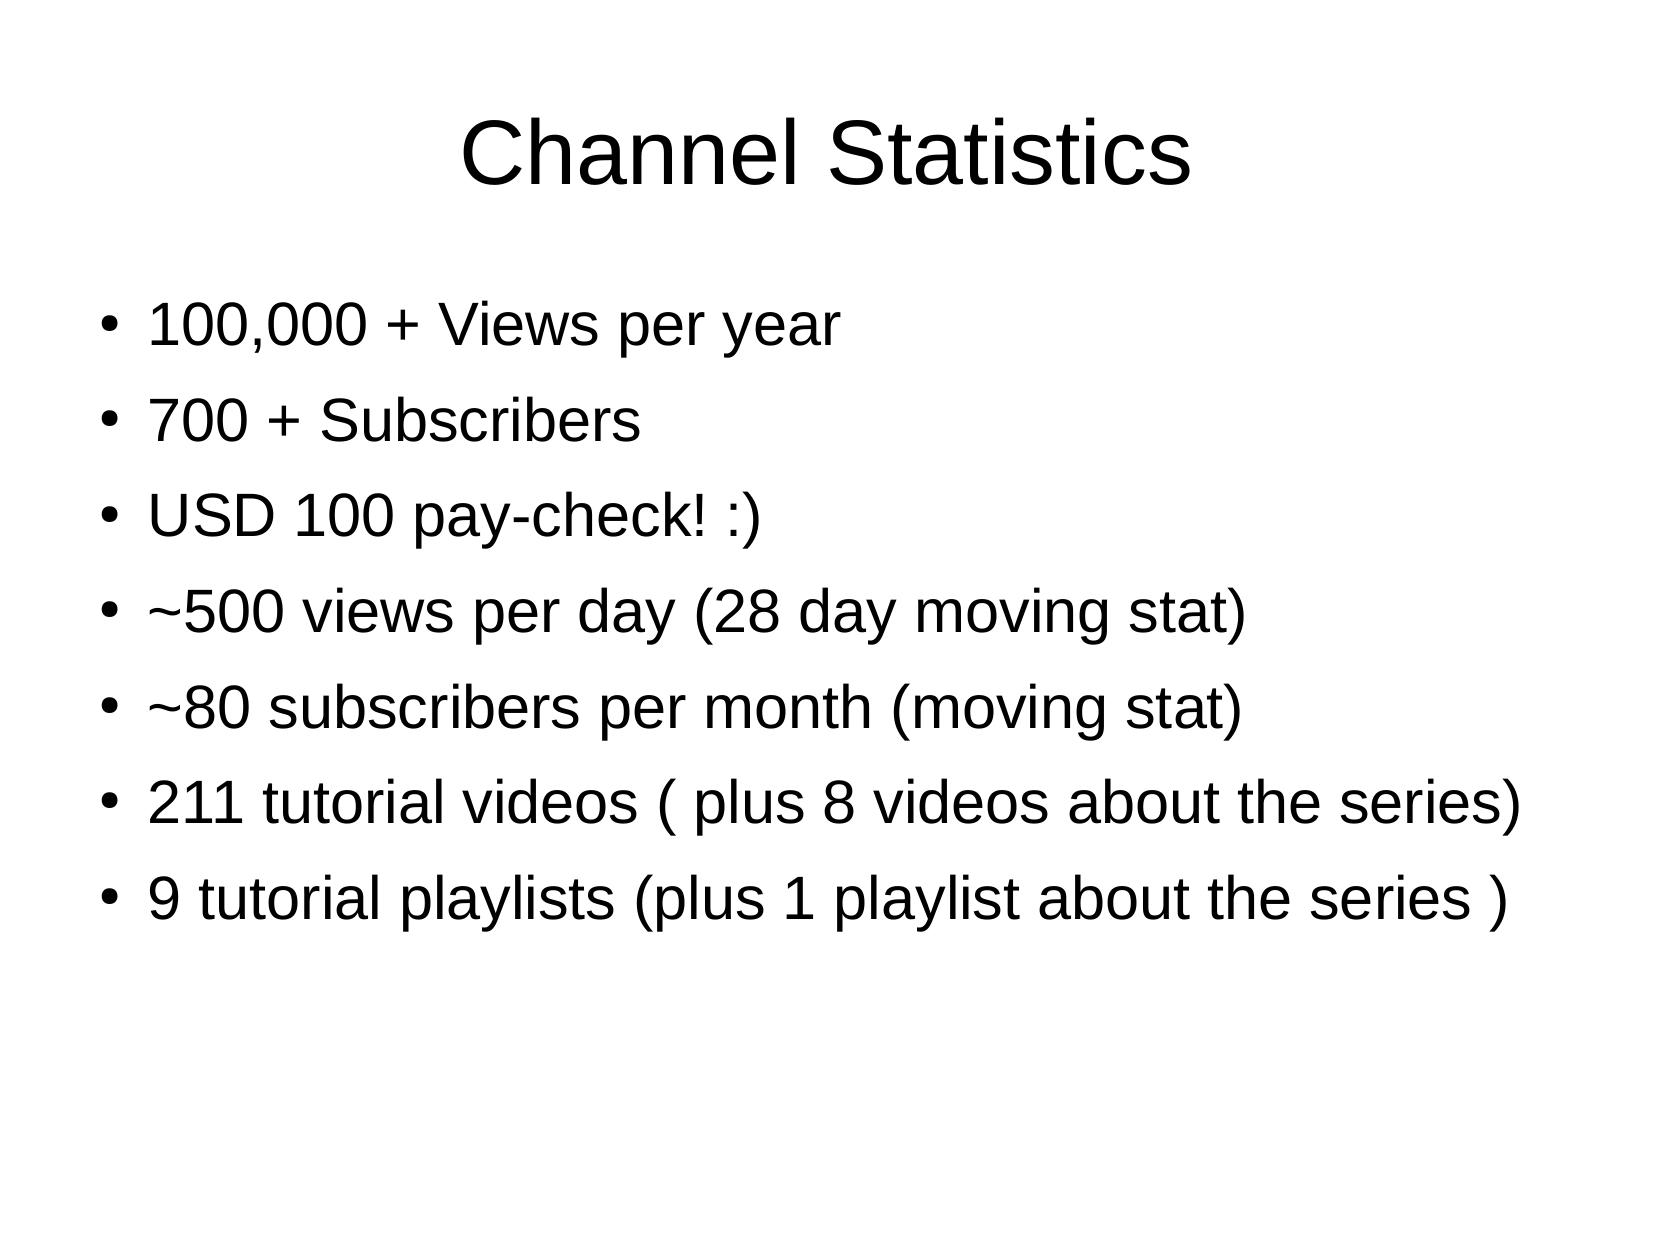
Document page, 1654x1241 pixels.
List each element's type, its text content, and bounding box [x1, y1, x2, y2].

title Channel Statistics [82, 49, 1571, 257]
list 100,000 + Views per year 700 + Subscribers USD 100 pay-check! :) ~500 views per day (28 day moving stat) ~80 subscribers per month (moving stat) 211 tutorial videos ( plus 8 videos about the series) 9 tutorial playlists (plus 1 playlist about the series ) [82, 290, 1571, 1010]
